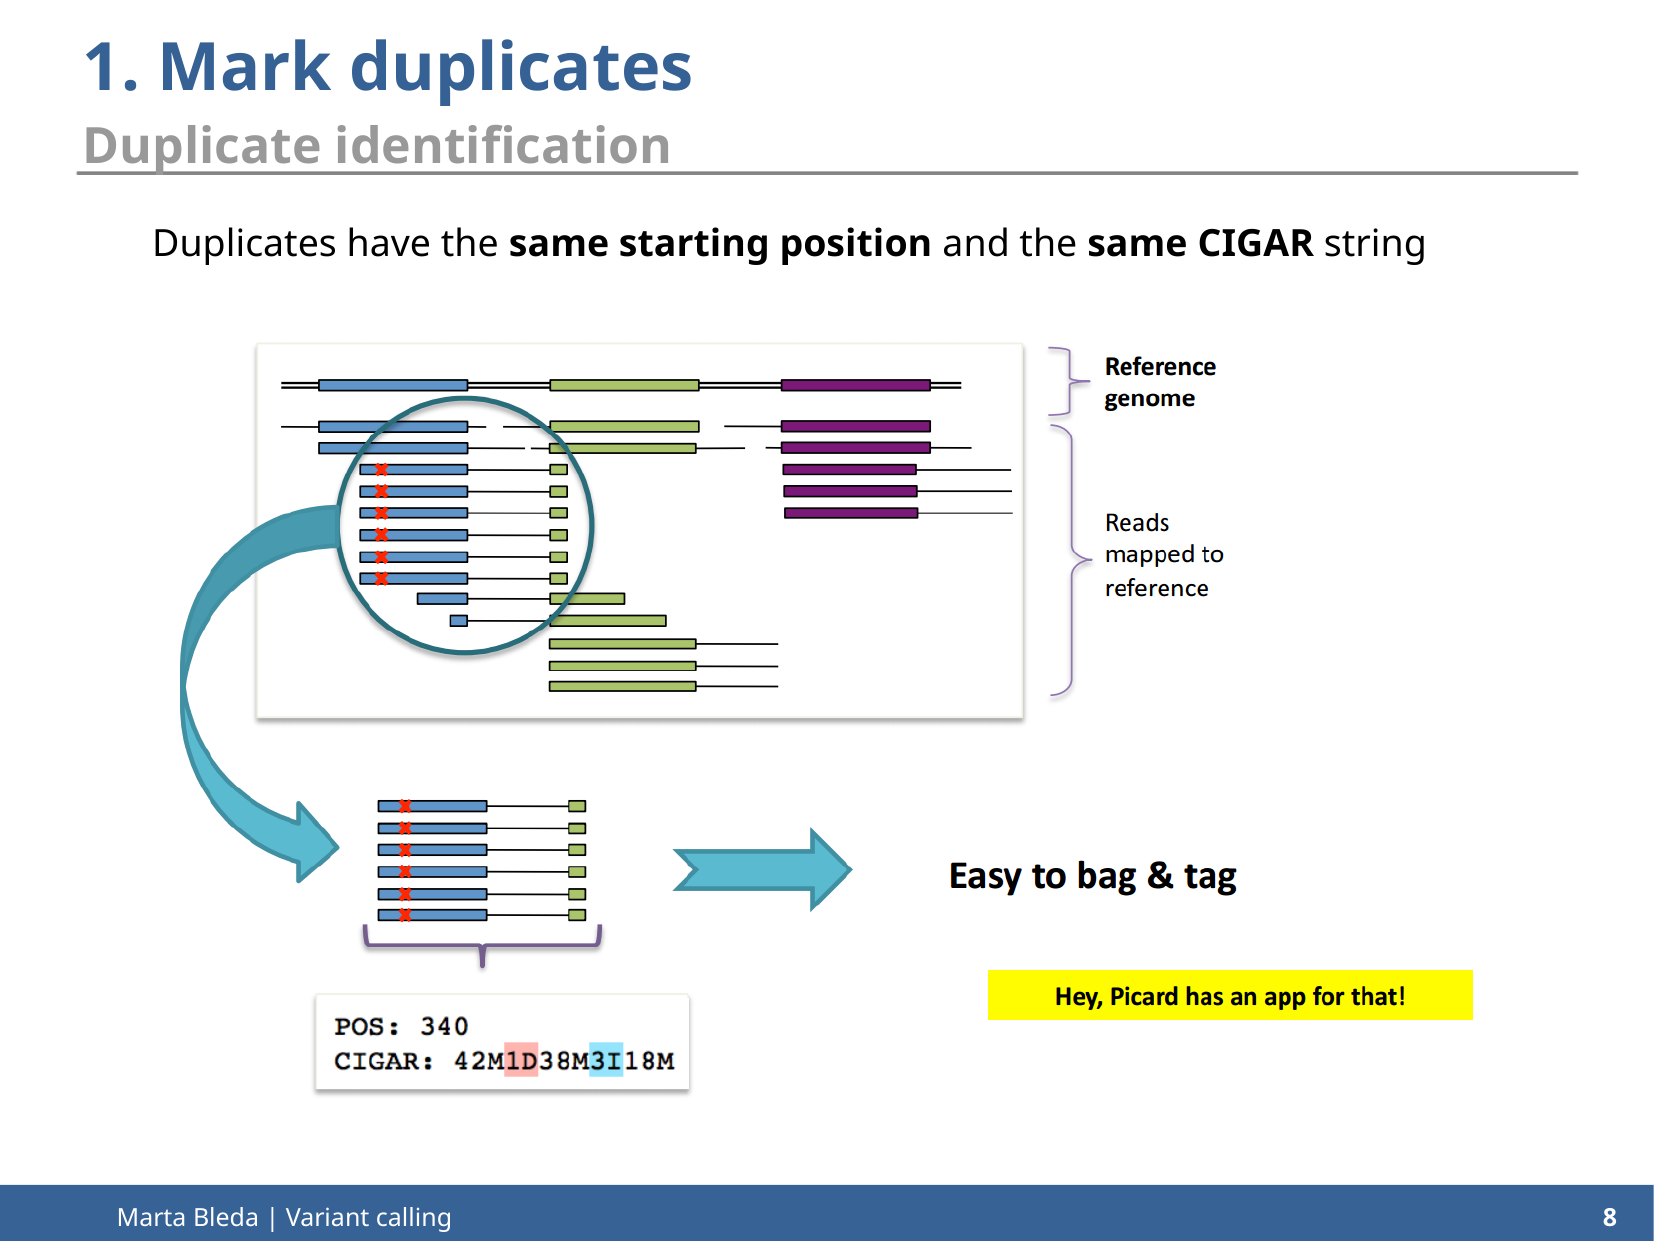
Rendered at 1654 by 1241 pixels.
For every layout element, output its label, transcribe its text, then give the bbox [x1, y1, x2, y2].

picture [74, 170, 156, 175]
title 1. Mark duplicates Duplicate identification [82, 31, 1571, 166]
picture [171, 317, 1483, 1102]
picture [163, 170, 1580, 175]
text_box Duplicates have the same starting position and the same CIGAR string [137, 209, 1524, 268]
